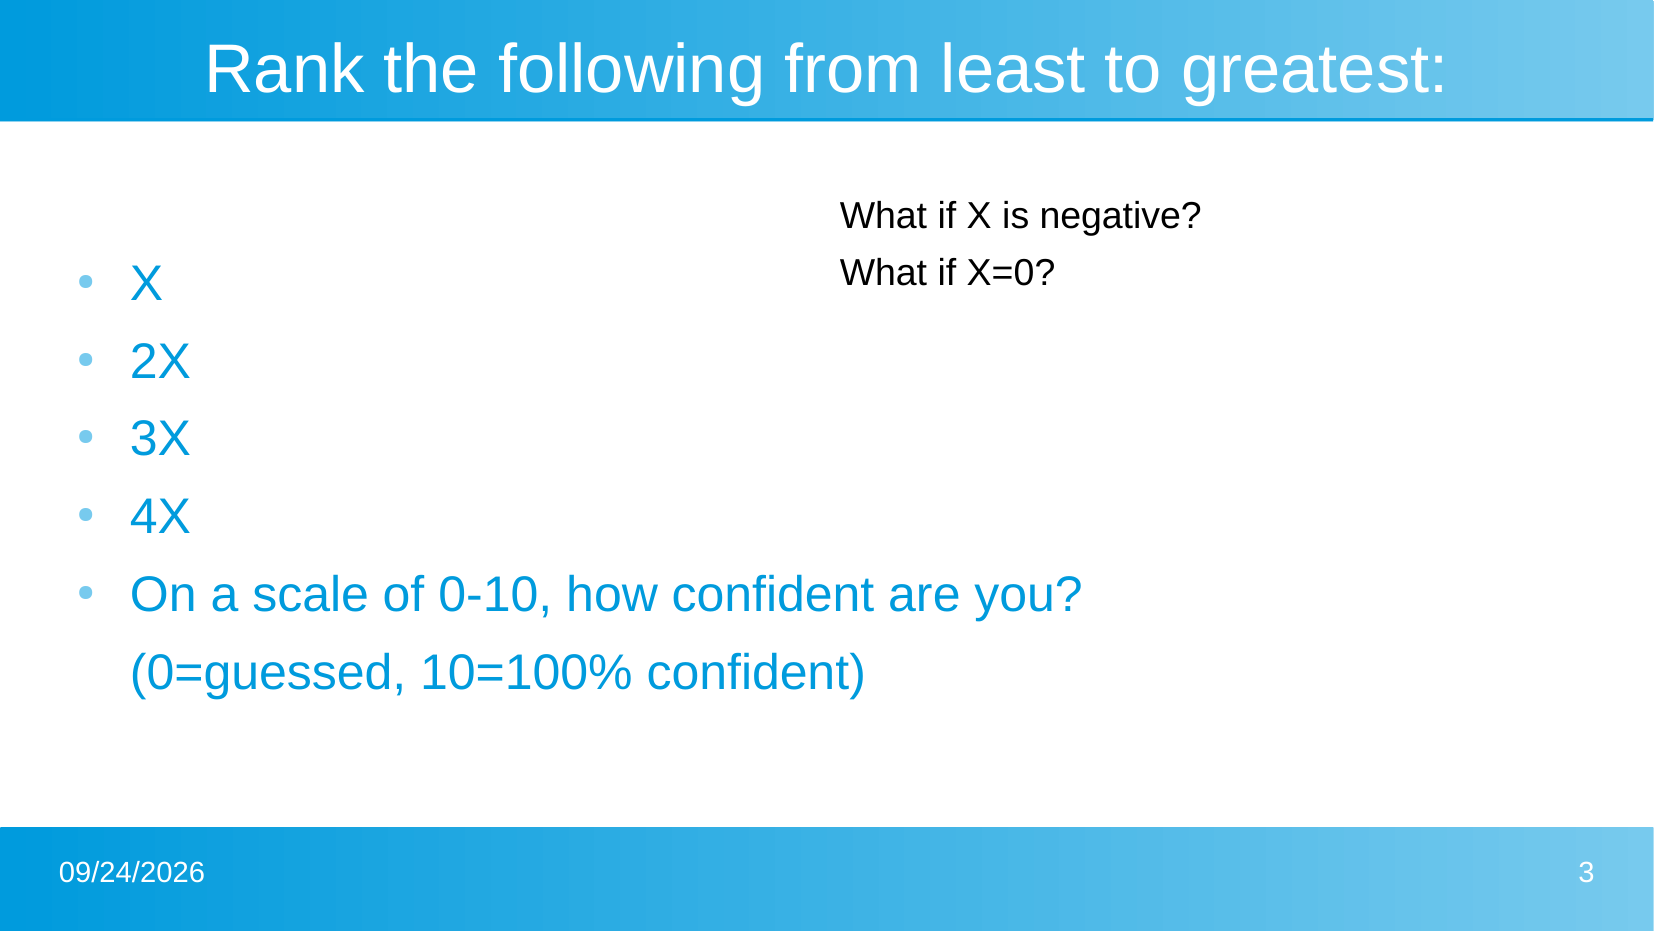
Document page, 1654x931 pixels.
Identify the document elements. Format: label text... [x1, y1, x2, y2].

text_box What if X=0? [825, 244, 1501, 302]
title Rank the following from least to greatest: [59, 29, 1595, 108]
list X 2X 3X 4X On a scale of 0-10, how confident are you? (0=guessed, 10=100% confident) [59, 177, 1595, 768]
text_box What if X is negative? [825, 187, 1501, 244]
